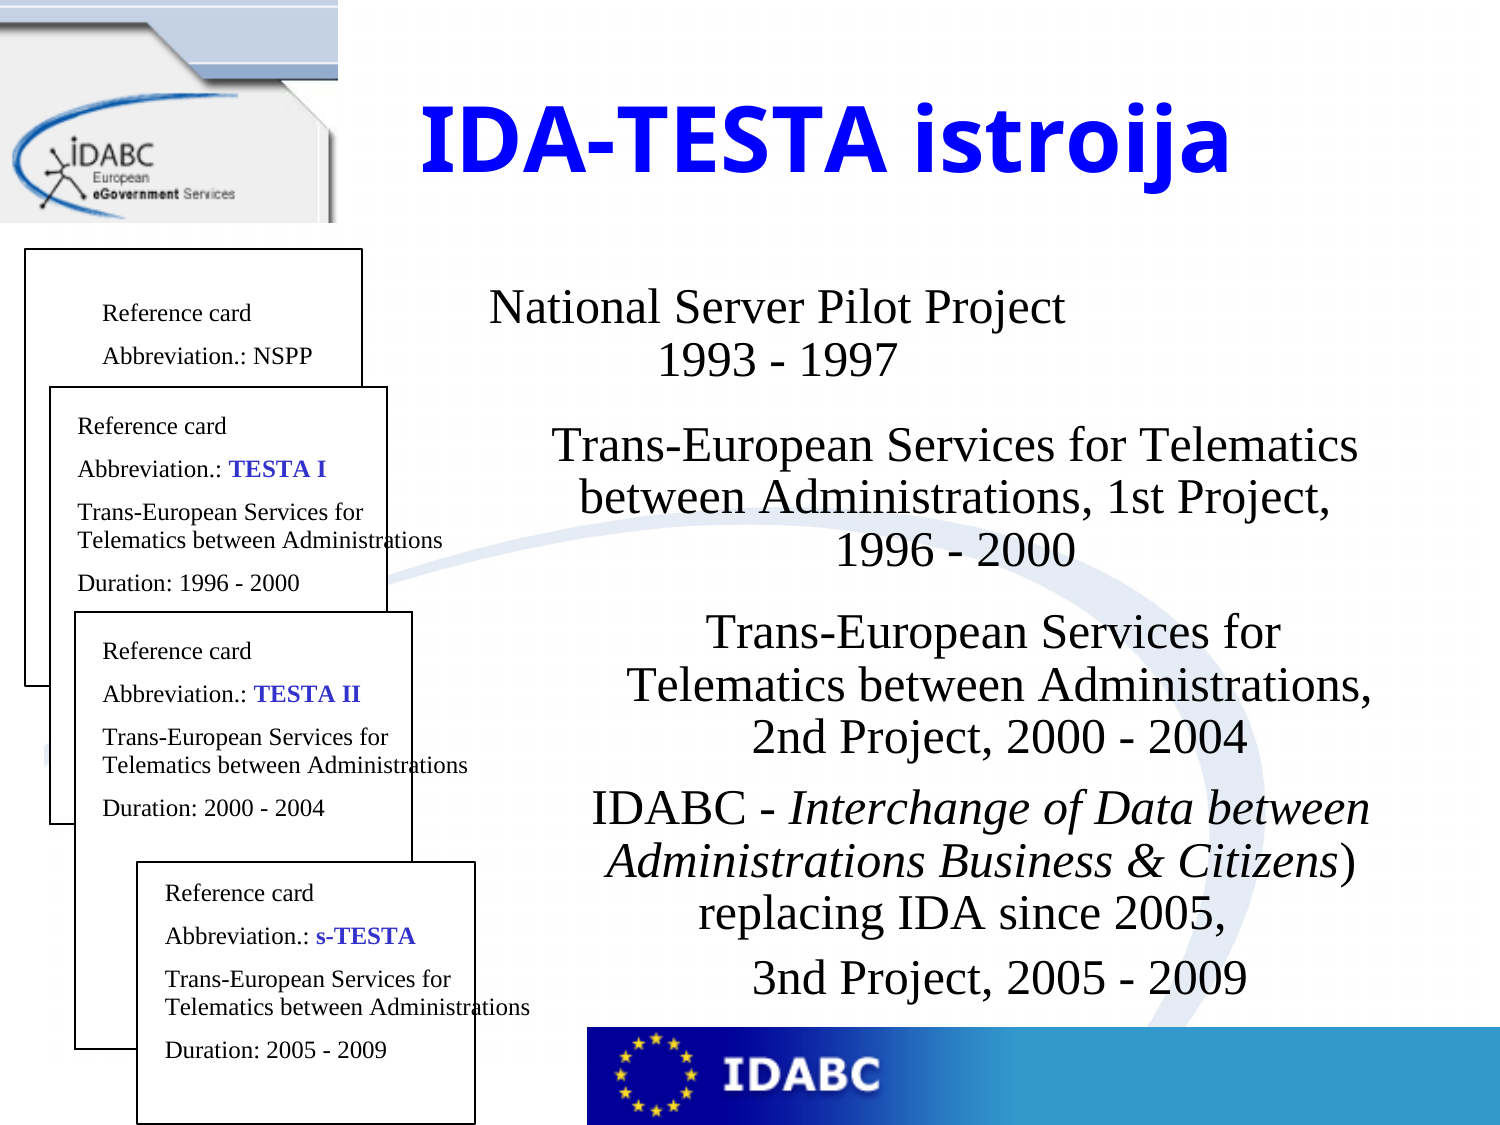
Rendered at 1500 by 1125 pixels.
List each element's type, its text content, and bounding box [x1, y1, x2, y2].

text_box National Server Pilot Project 1993 - 1997 [474, 274, 1082, 395]
text_box Reference card Abbreviation.: s-TESTA Trans-European Services for Telematics between Administrations Duration: 2005 - 2009 [150, 873, 546, 1072]
text_box Reference card Abbreviation.: TESTA II Trans-European Services for Telematics between Administrations Duration: 2000 - 2004 [87, 630, 484, 830]
picture [0, 0, 1500, 1125]
text_box Reference card Abbreviation.: NSPP [87, 293, 329, 386]
text_box Trans-European Services for Telematics between Administrations, 2nd Project, 2000 - 2004 [611, 599, 1389, 773]
text_box IDABC - Interchange of Data between Administrations Business & Citizens) replacing IDA since 2005, 3nd Project, 2005 - 2009 [525, 774, 1438, 1013]
title IDA-TESTA istroija [324, 82, 1471, 193]
text_box Trans-European Services for Telematics between Administrations, 1st Project, 1996 - 2000 [536, 411, 1375, 585]
text_box Reference card Abbreviation.: TESTA I Trans-European Services for Telematics between Administrations Duration: 1996 - 2000 [62, 405, 459, 605]
text_box [25, 249, 475, 1124]
